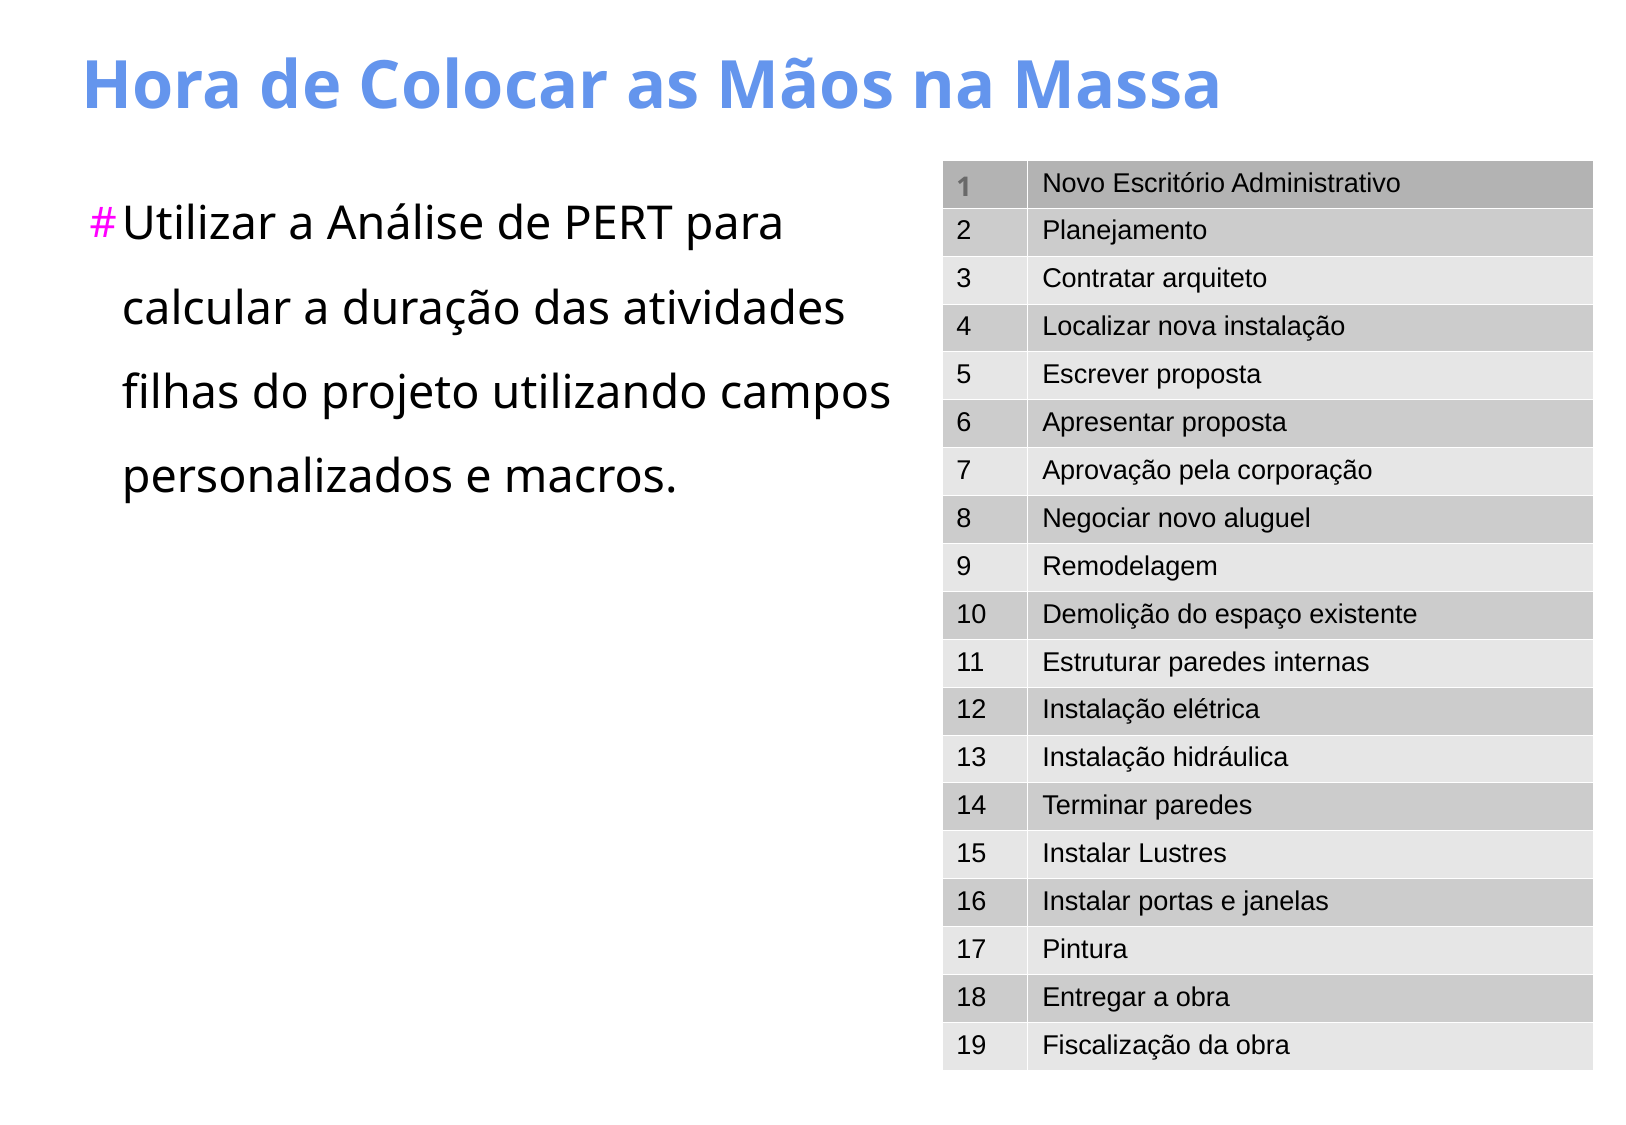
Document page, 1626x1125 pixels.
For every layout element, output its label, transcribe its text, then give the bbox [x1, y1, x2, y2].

table_cell Pintura [1028, 927, 1593, 974]
table_cell 3 [943, 257, 1027, 304]
table_cell 18 [943, 975, 1027, 1022]
table_cell Planejamento [1028, 209, 1593, 256]
table_cell 2 [943, 209, 1027, 256]
table_cell Demolição do espaço existente [1028, 592, 1593, 639]
table_cell 12 [943, 688, 1027, 735]
table_cell 19 [943, 1023, 1027, 1070]
table_cell Terminar paredes [1028, 783, 1593, 830]
table_cell 14 [943, 783, 1027, 830]
table_cell 10 [943, 592, 1027, 639]
table_cell Remodelagem [1028, 544, 1593, 591]
table_cell Instalação hidráulica [1028, 736, 1593, 782]
table_cell Escrever proposta [1028, 352, 1593, 399]
table_cell Localizar nova instalação [1028, 305, 1593, 351]
table_cell 11 [943, 640, 1027, 687]
table_cell Aprovação pela corporação [1028, 448, 1593, 495]
table_cell Instalação elétrica [1028, 688, 1593, 735]
table_cell Instalar Lustres [1028, 831, 1593, 878]
table_cell 13 [943, 736, 1027, 782]
table_cell Fiscalização da obra [1028, 1023, 1593, 1070]
table_cell 16 [943, 879, 1027, 926]
title Hora de Colocar as Mãos na Massa [81, 41, 1544, 122]
table_cell 5 [943, 352, 1027, 399]
table_cell 15 [943, 831, 1027, 878]
table_cell Estruturar paredes internas [1028, 640, 1593, 687]
table_cell Negociar novo aluguel [1028, 496, 1593, 543]
list Utilizar a Análise de PERT para calcular a duração das atividades filhas do projeto utilizando campos personalizados e macros. [81, 165, 942, 511]
table_cell Contratar arquiteto [1028, 257, 1593, 304]
table_cell 4 [943, 305, 1027, 351]
table_cell Entregar a obra [1028, 975, 1593, 1022]
table_cell 17 [943, 927, 1027, 974]
table_cell Apresentar proposta [1028, 400, 1593, 447]
table_header 1 [943, 161, 1027, 208]
table_cell 9 [943, 544, 1027, 591]
table_cell Instalar portas e janelas [1028, 879, 1593, 926]
table_cell 8 [943, 496, 1027, 543]
table_cell 6 [943, 400, 1027, 447]
table_cell 7 [943, 448, 1027, 495]
table_header Novo Escritório Administrativo [1028, 161, 1593, 208]
